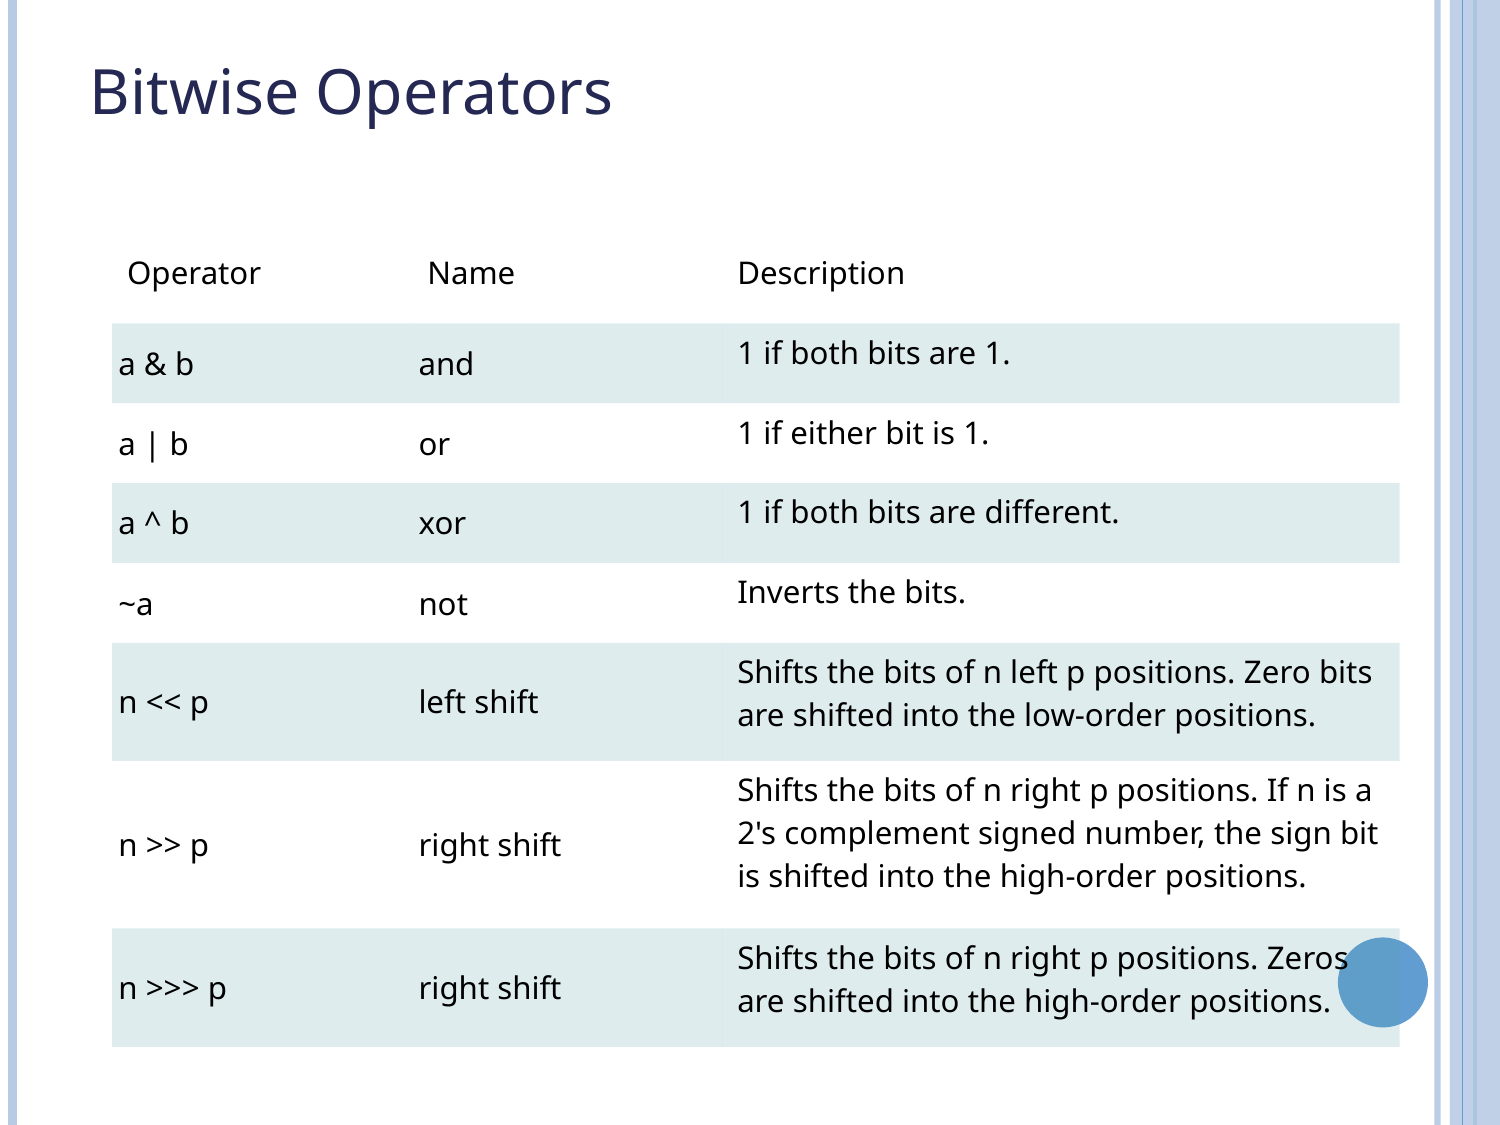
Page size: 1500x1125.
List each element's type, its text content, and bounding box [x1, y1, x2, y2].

table_cell a & b [112, 323, 412, 403]
table_cell a ^ b [112, 483, 412, 563]
table_cell a | b [112, 403, 412, 483]
table_cell ~a [112, 563, 412, 643]
table_header Operator [112, 244, 412, 323]
table_cell 1 if both bits are 1. [722, 323, 1400, 403]
title Bitwise Operators [75, 45, 1300, 233]
table_cell and [412, 323, 722, 403]
table_cell n >> p [112, 761, 412, 928]
table_cell n << p [112, 643, 412, 761]
table_cell 1 if both bits are different. [722, 483, 1400, 563]
table_cell left shift [412, 643, 722, 761]
table_cell right shift [412, 928, 722, 1047]
table_cell Shifts the bits of n left p positions. Zero bits are shifted into the low-order positions. [722, 643, 1400, 761]
table_cell not [412, 563, 722, 643]
table_cell 1 if either bit is 1. [722, 403, 1400, 483]
table_header Name [412, 244, 722, 323]
table_cell n >>> p [112, 928, 412, 1047]
table_header Description [722, 244, 1400, 323]
table_cell right shift [412, 761, 722, 928]
table_cell Shifts the bits of n right p positions. Zeros are shifted into the high-order positions. [722, 928, 1400, 1047]
table_cell or [412, 403, 722, 483]
table_cell Shifts the bits of n right p positions. If n is a 2's complement signed number, the sign bit is shifted into the high-order positions. [722, 761, 1400, 928]
table_cell Inverts the bits. [722, 563, 1400, 643]
table_cell xor [412, 483, 722, 563]
